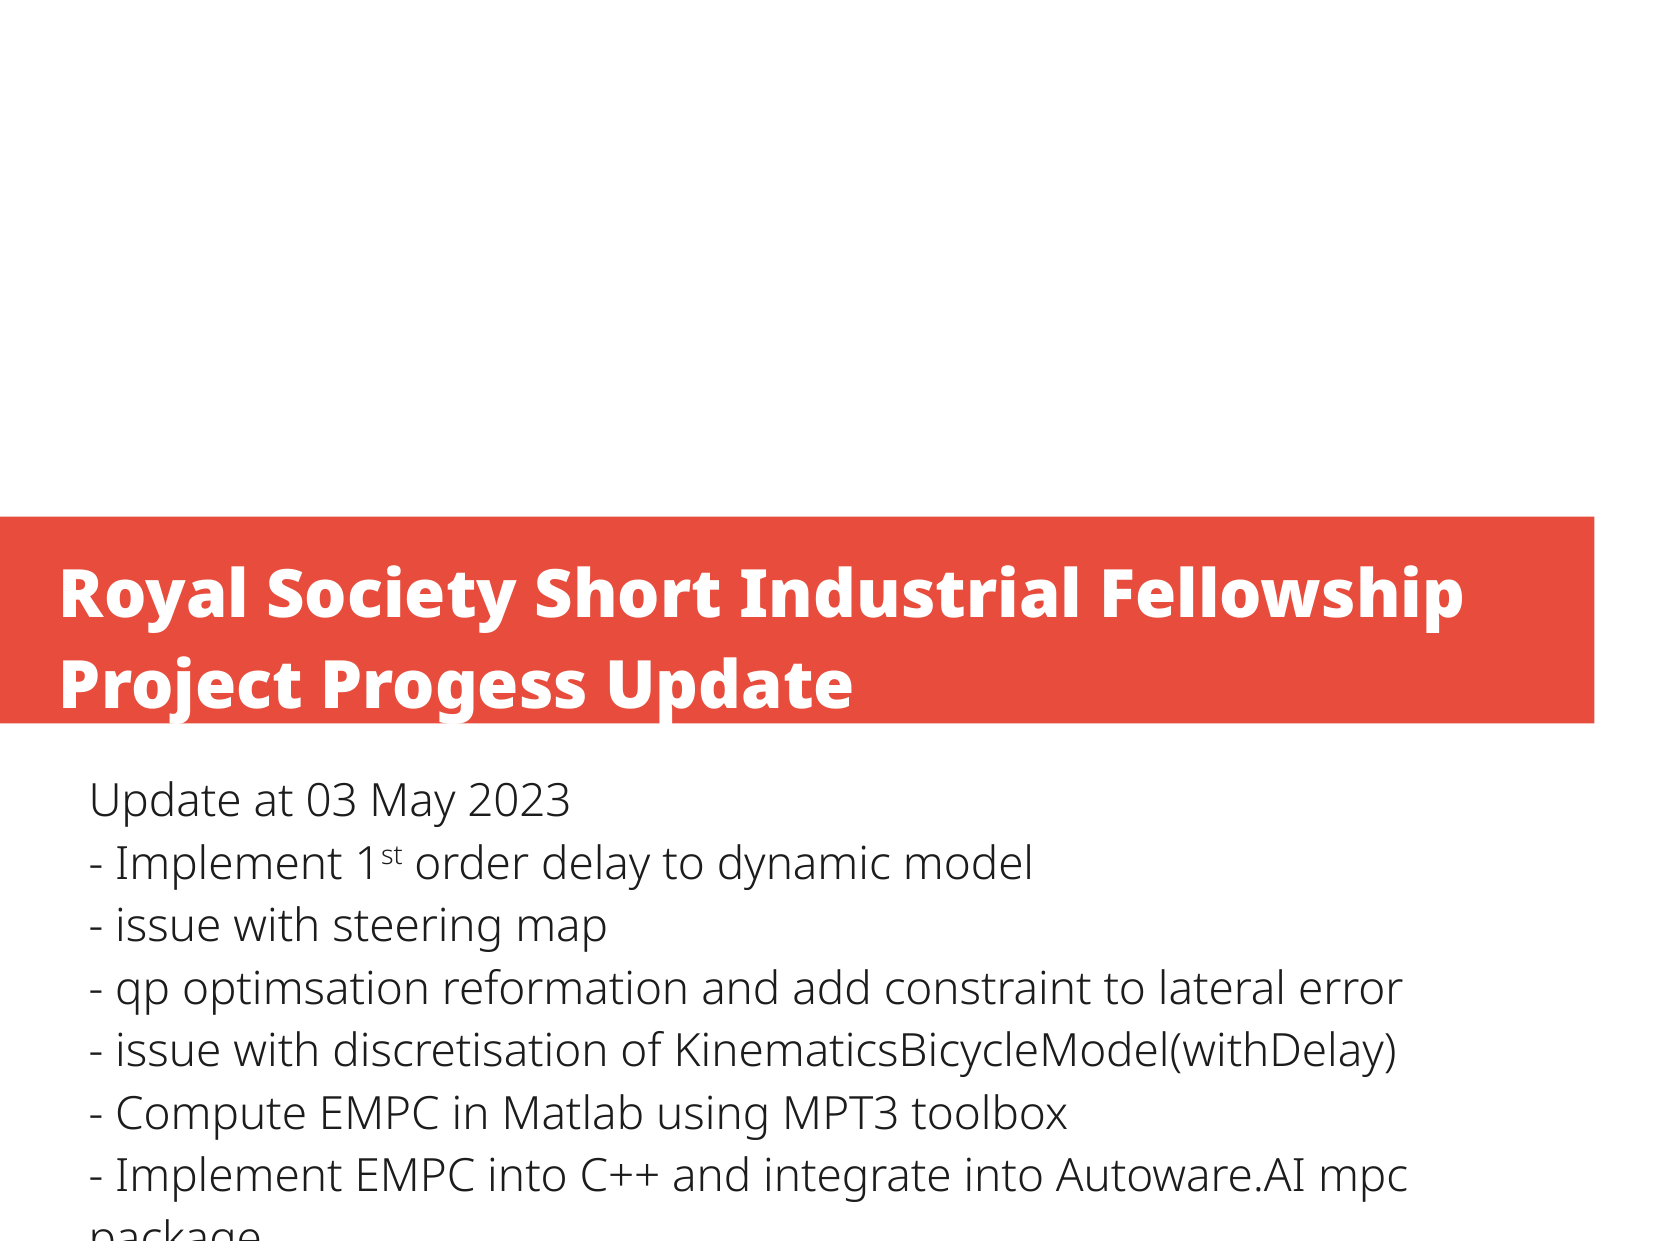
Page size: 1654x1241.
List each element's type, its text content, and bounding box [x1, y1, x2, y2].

subtitle Update at 03 May 2023 - Implement 1st order delay to dynamic model - issue with steering map - qp optimsation reformation and add constraint to lateral error - issue with discretisation of KinematicsBicycleModel(withDelay) - Compute EMPC in Matlab using MPT3 toolbox - Implement EMPC into C++ and integrate into Autoware.AI mpc package [88, 767, 1595, 1182]
title Royal Society Short Industrial Fellowship Project Progess Update [59, 546, 1595, 694]
